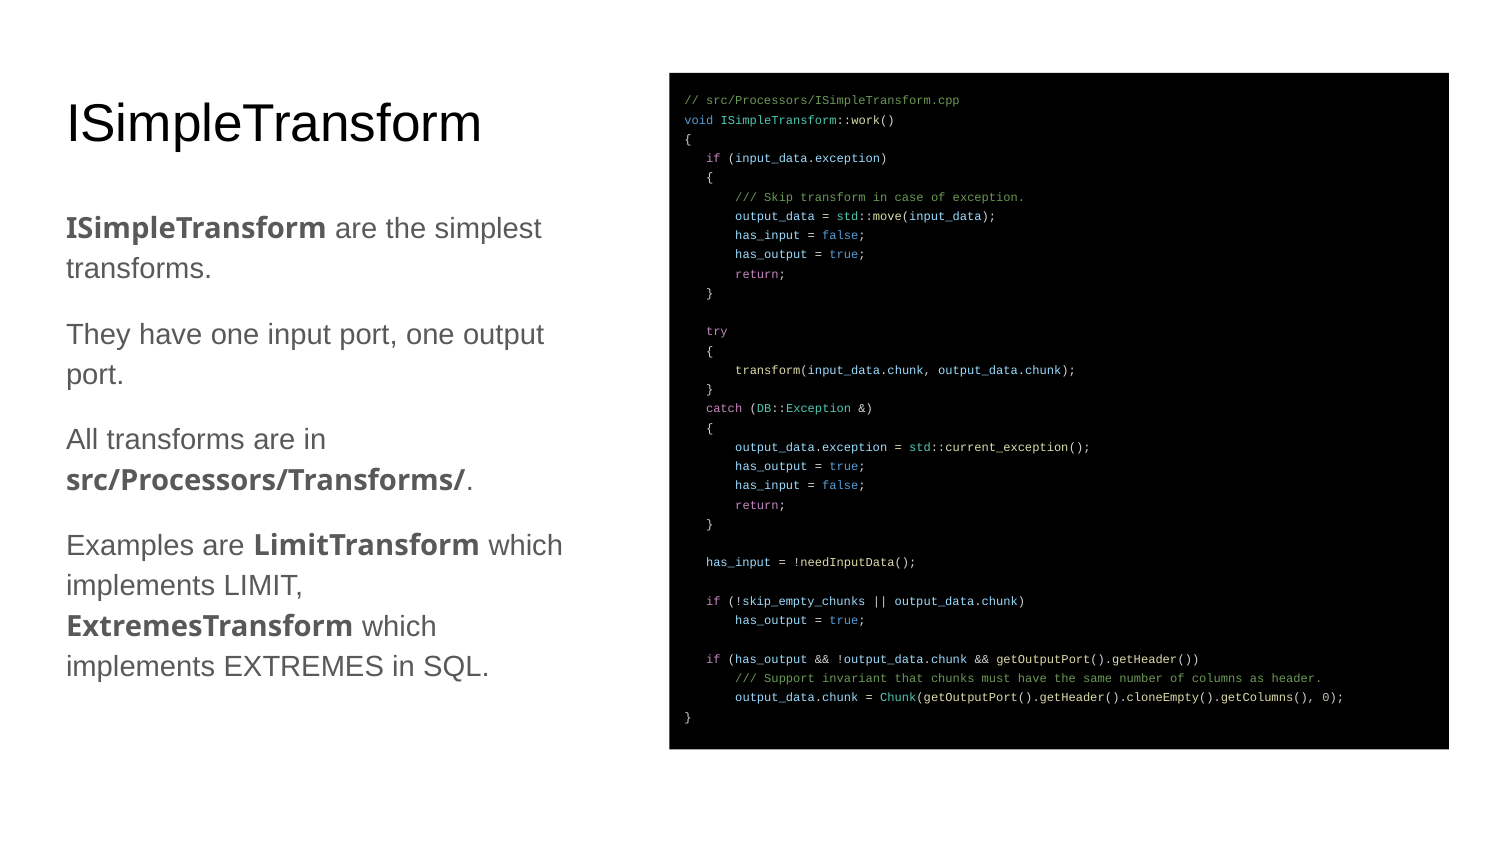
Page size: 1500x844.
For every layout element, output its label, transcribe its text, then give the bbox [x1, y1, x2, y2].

list ISimpleTransform are the simplest transforms. They have one input port, one output port. All transforms are in src/Processors/Transforms/. Examples are LimitTransform which implements LIMIT, ExtremesTransform which implements EXTREMES in SQL. [51, 189, 603, 750]
list // src/Processors/ISimpleTransform.cpp void ISimpleTransform::work() { if (input_data.exception) { /// Skip transform in case of exception. output_data = std::move(input_data); has_input = false; has_output = true; return; } try { transform(input_data.chunk, output_data.chunk); } catch (DB::Exception &) { output_data.exception = std::current_exception(); has_output = true; has_input = false; return; } has_input = !needInputData(); if (!skip_empty_chunks || output_data.chunk) has_output = true; if (has_output && !output_data.chunk && getOutputPort().getHeader()) /// Support invariant that chunks must have the same number of columns as header. output_data.chunk = Chunk(getOutputPort().getHeader().cloneEmpty().getColumns(), 0); } [669, 72, 1449, 750]
title ISimpleTransform [51, 72, 669, 167]
